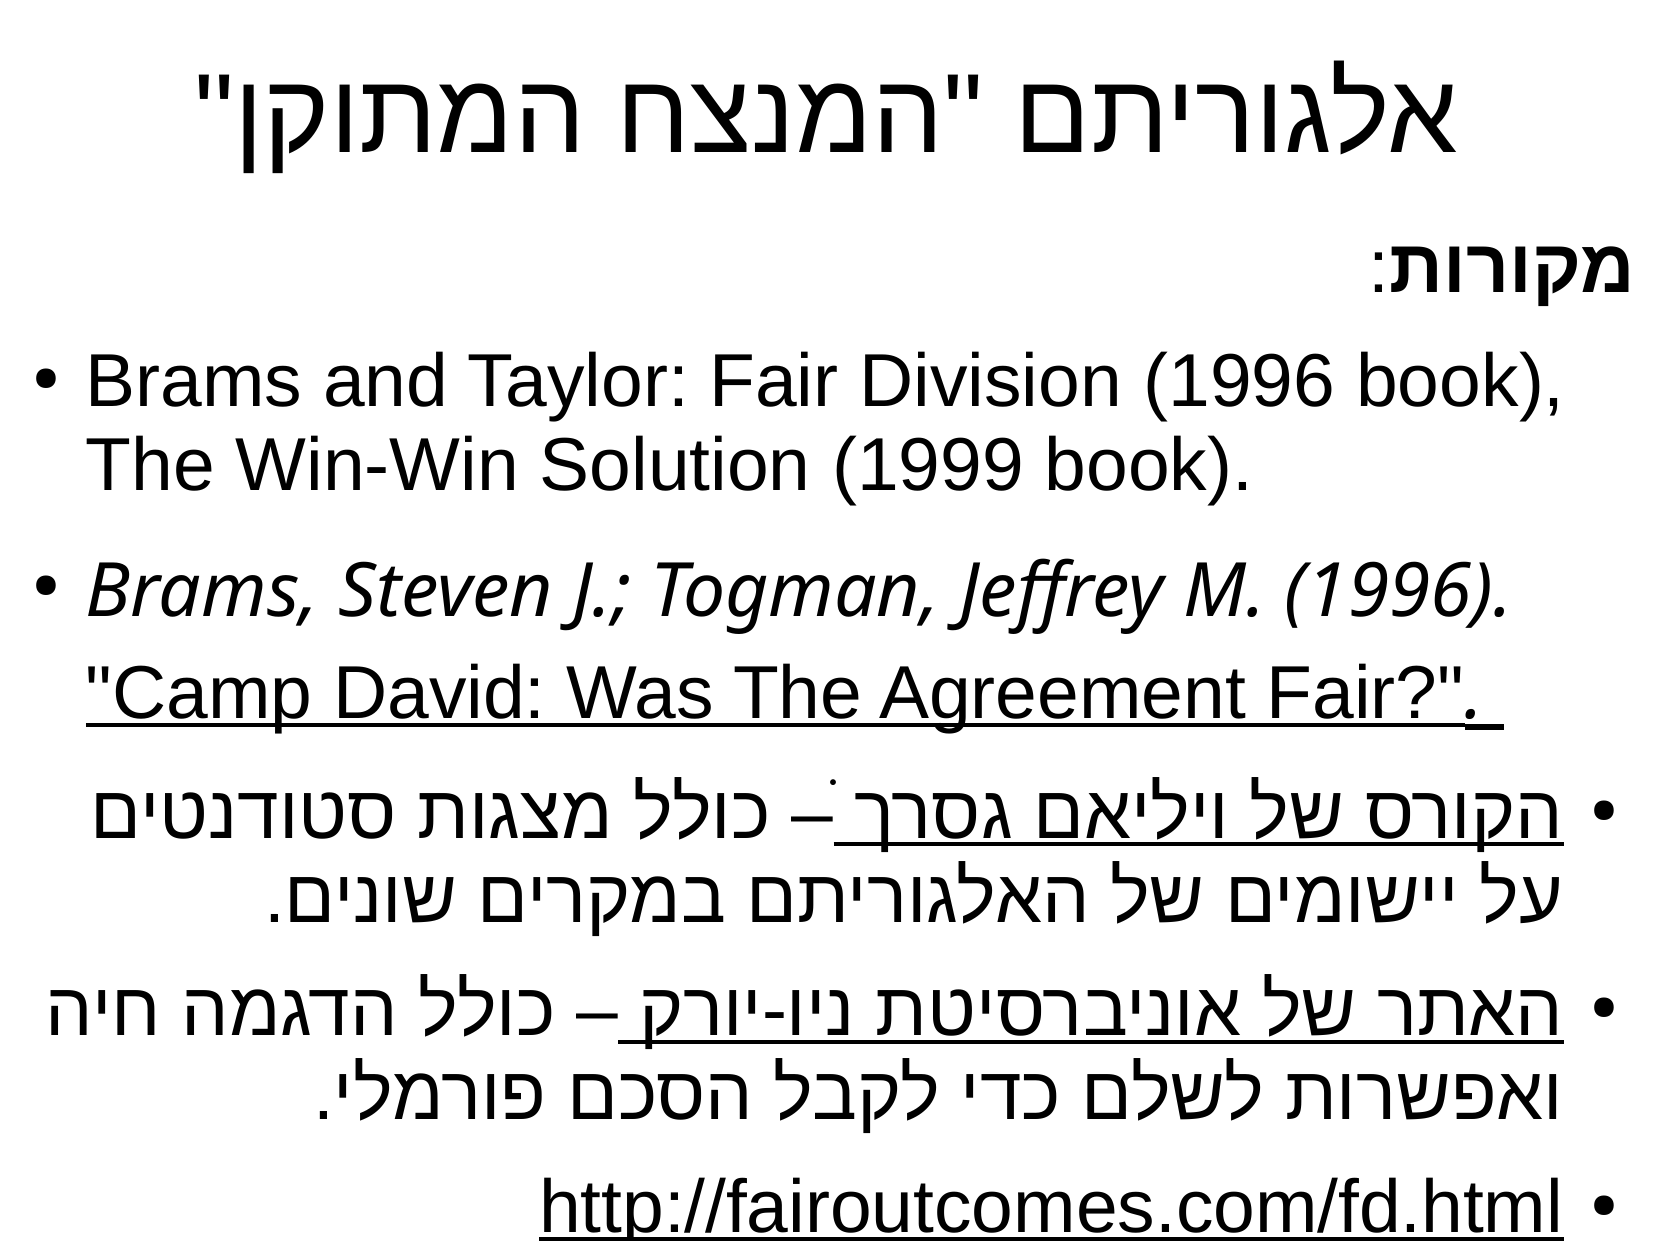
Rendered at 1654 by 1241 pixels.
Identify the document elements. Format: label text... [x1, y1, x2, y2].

list מקורות: Brams and Taylor: Fair Division (1996 book), The Win-Win Solution (1999 book). Brams, Steven J.; Togman, Jeffrey M. (1996). "Camp David: Was The Agreement Fair?". הקורס של ויליאם גסרך ֹ– כולל מצגות סטודנטים על יישומים של האלגוריתם במקרים שונים. האתר של אוניברסיטת ניו-יורק – כולל הדגמה חיה ואפשרות לשלם כדי לקבל הסכם פורמלי. http://fairoutcomes.com/fd.html [15, 225, 1636, 1216]
title אלגוריתם "המנצח המתוקן" [0, 32, 1654, 196]
